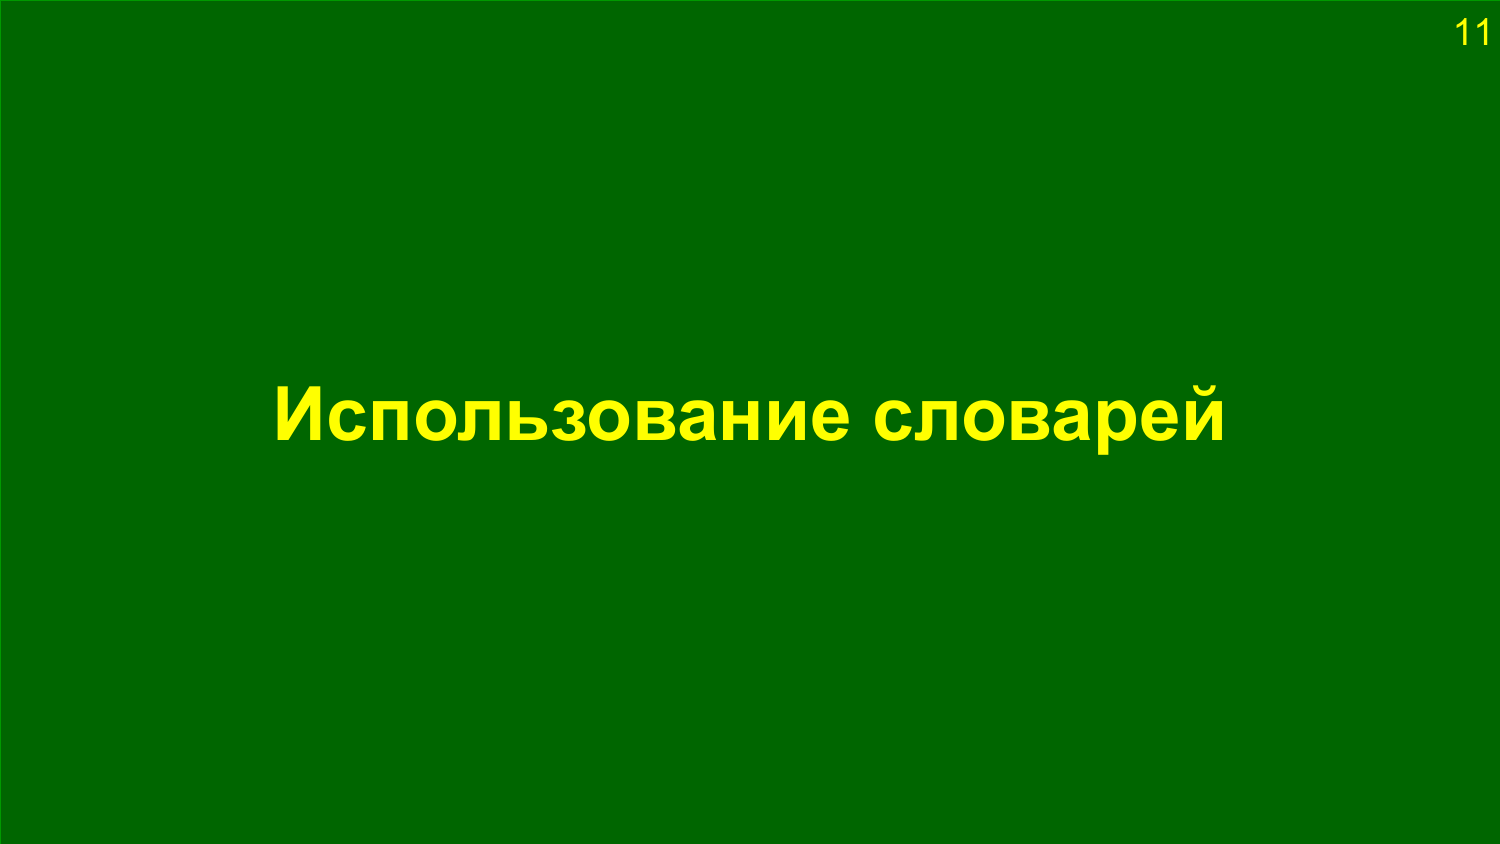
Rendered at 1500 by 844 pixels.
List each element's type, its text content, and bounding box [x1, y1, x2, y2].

title Использование словарей [75, 320, 1425, 508]
